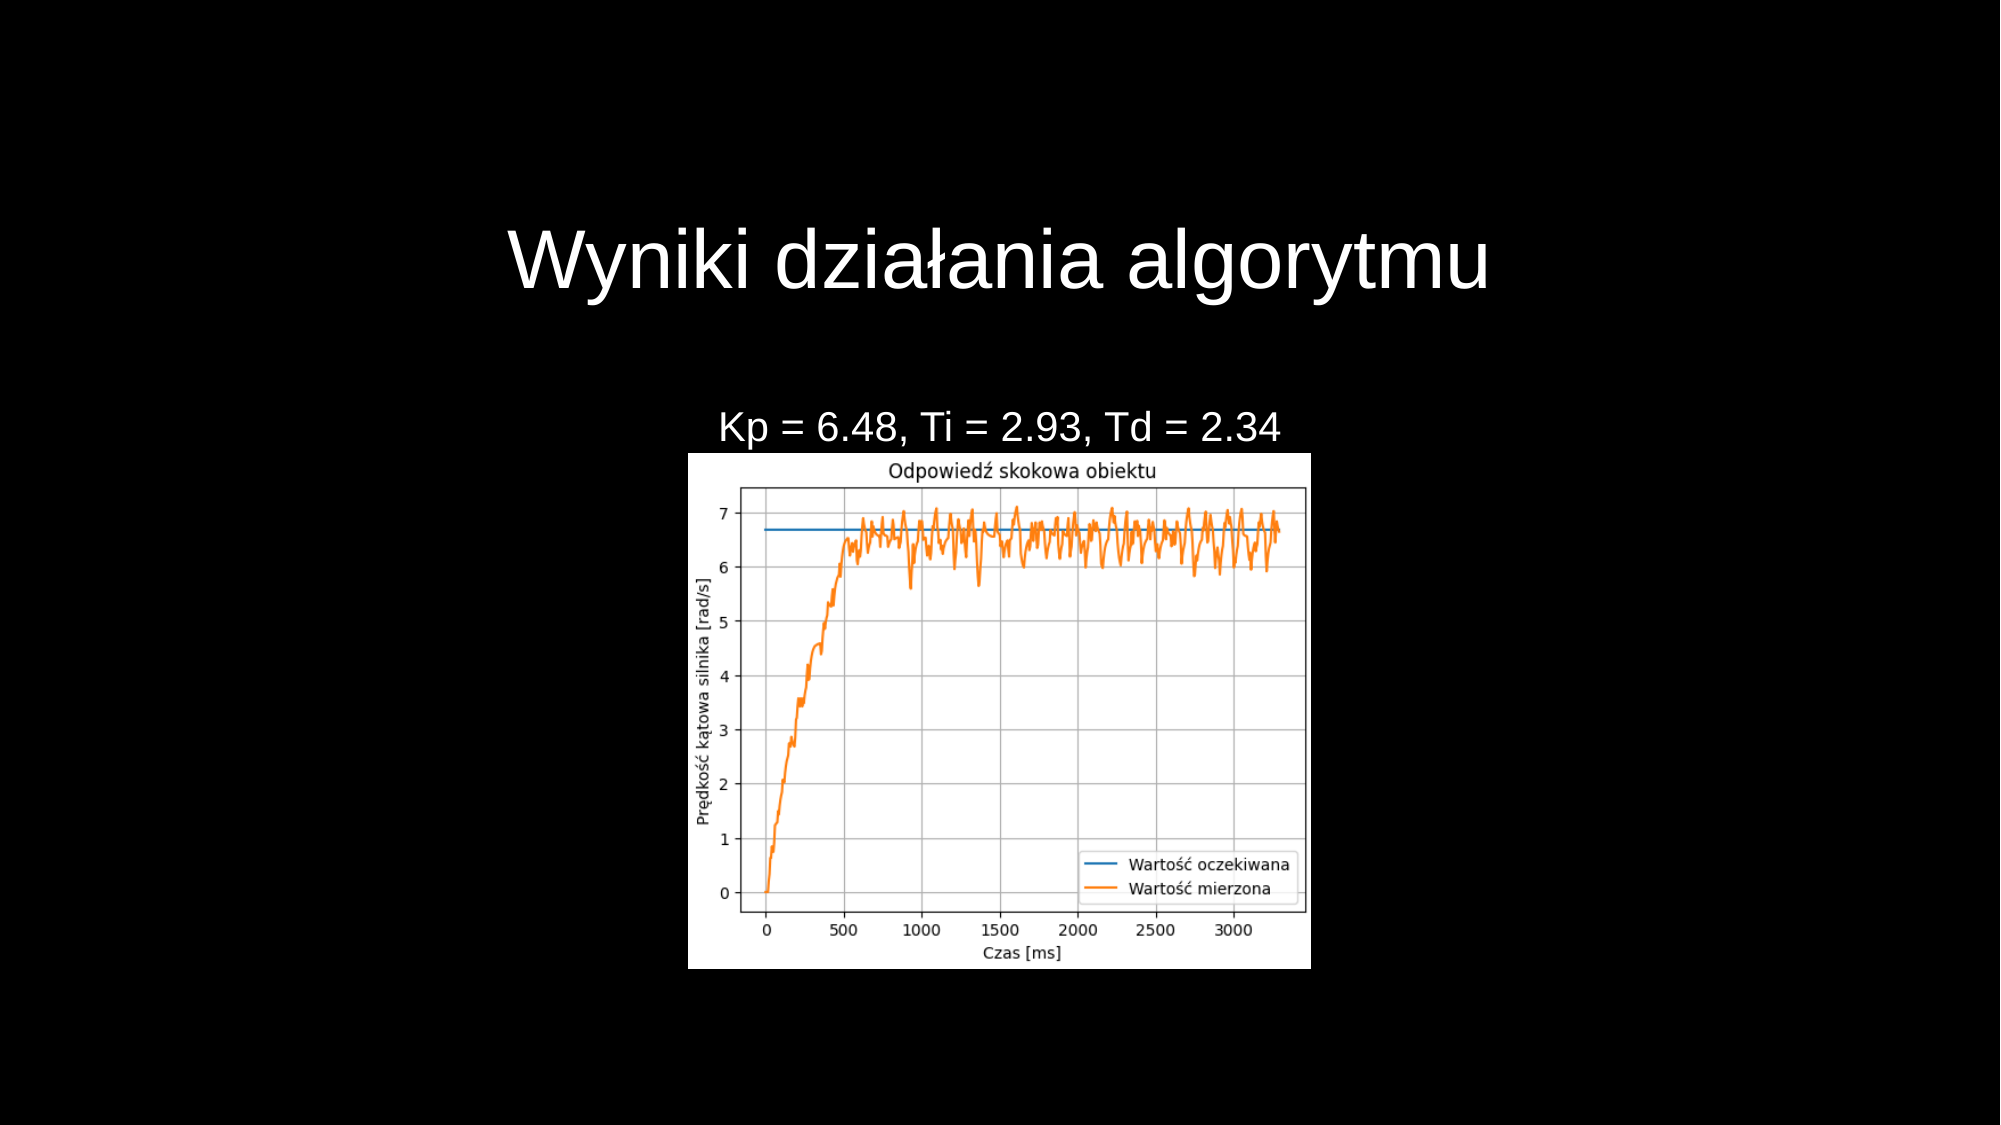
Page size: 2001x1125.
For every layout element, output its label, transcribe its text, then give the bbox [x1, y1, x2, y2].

picture [688, 453, 1311, 969]
list Kp = 6.48, Ti = 2.93, Td = 2.34 [187, 382, 1813, 968]
title Wyniki działania algorytmu [187, 143, 1813, 367]
